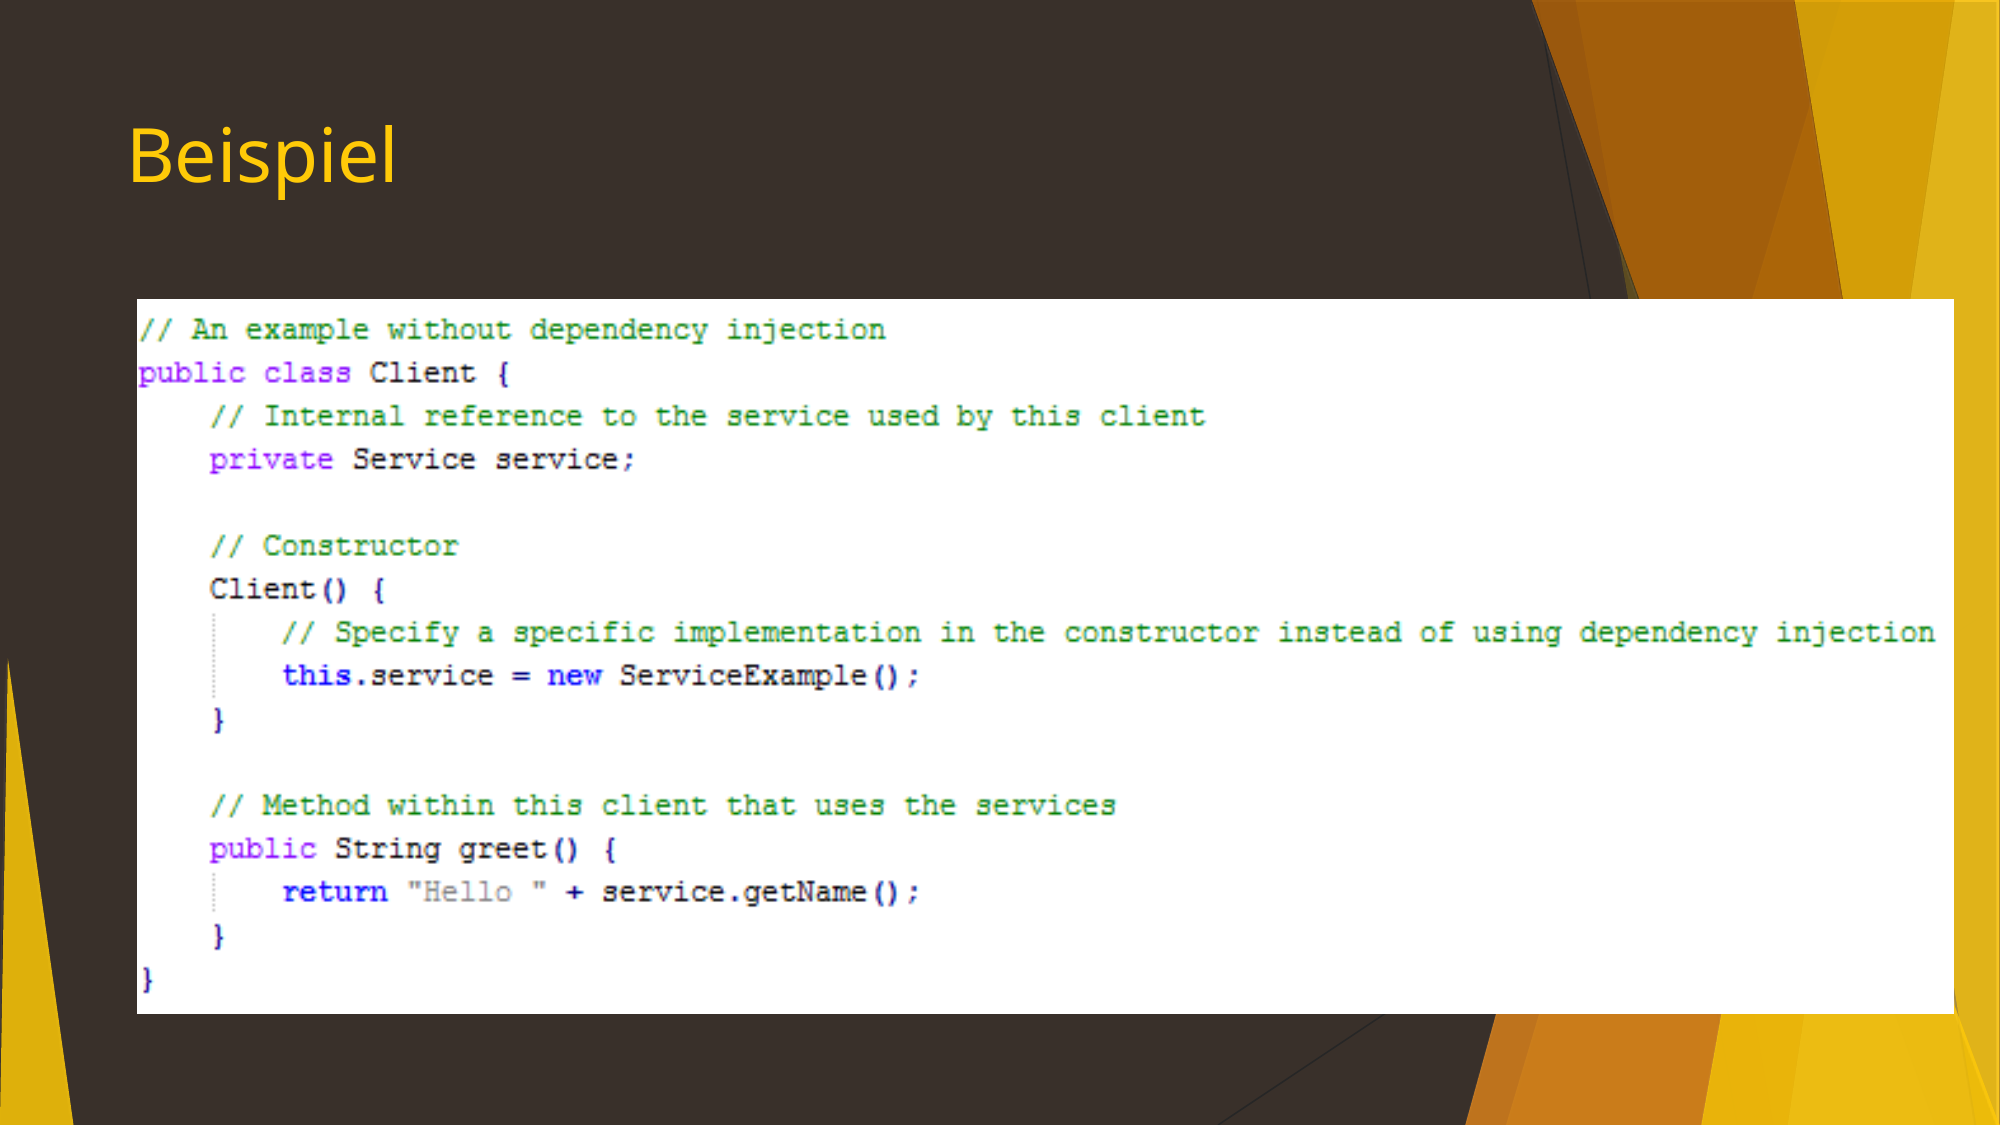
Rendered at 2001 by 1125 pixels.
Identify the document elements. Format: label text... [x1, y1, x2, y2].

title Beispiel [111, 99, 1522, 317]
picture [137, 299, 1954, 1014]
